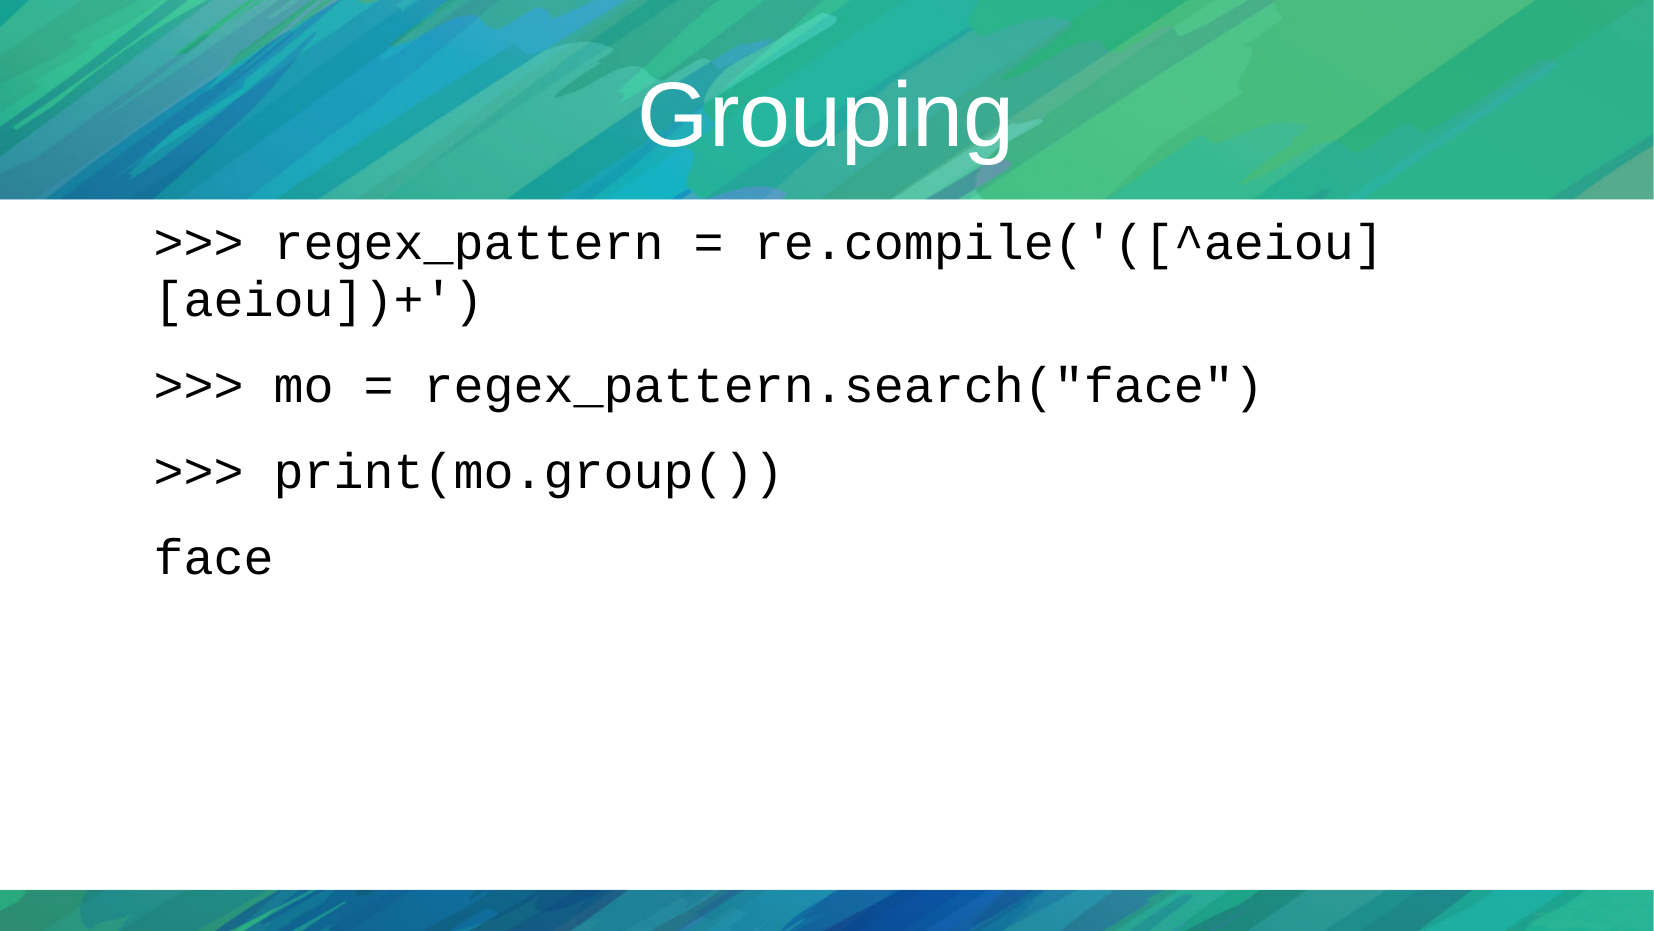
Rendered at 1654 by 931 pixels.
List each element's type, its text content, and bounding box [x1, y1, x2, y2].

list >>> regex_pattern = re.compile('([^aeiou][aeiou])+') >>> mo = regex_pattern.search("face") >>> print(mo.group()) face [82, 217, 1571, 757]
picture [0, 0, 1654, 931]
title Grouping [82, 37, 1571, 193]
